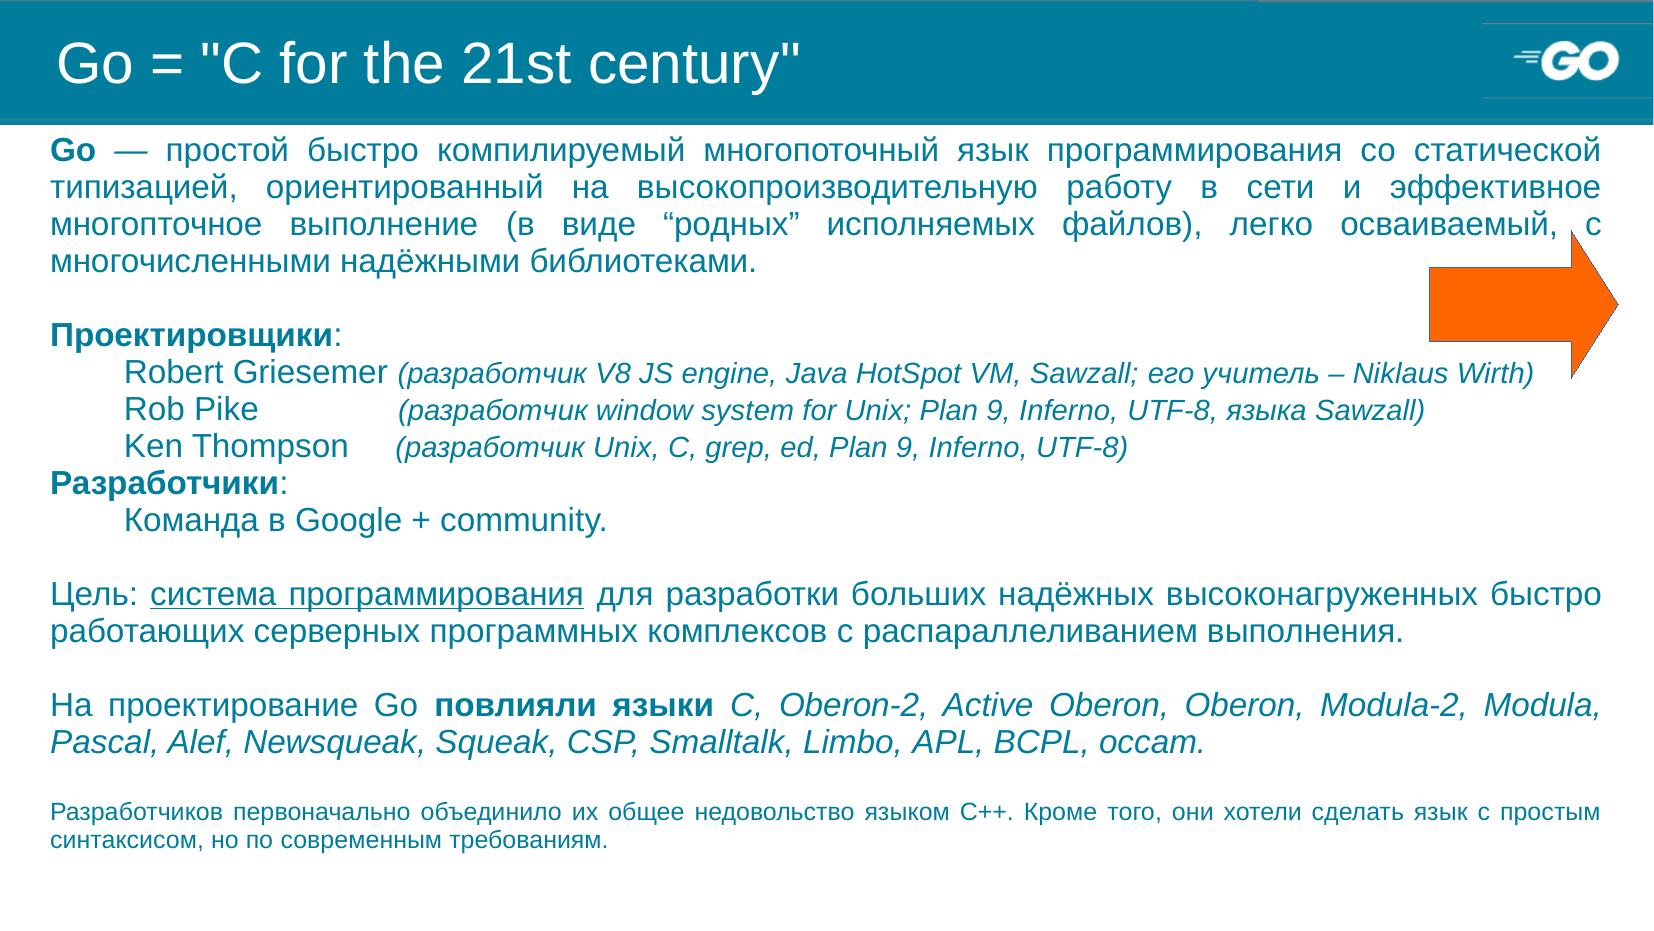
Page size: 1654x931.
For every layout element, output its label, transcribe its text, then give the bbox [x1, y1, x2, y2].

text_box [1429, 230, 1619, 379]
text_box Go = "C for the 21st century" [41, 23, 1495, 104]
text_box Go — простой быстро компилируемый многопоточный язык программирования со статической типизацией, ориентированный на высокопроизводительную работу в сети и эффективное многопточное выполнение (в виде “родных” исполняемых файлов), легко осваиваемый, с многочисленными надёжными библиотеками. Проектировщики: Robert Griesemer (разработчик V8 JS engine, Java HotSpot VM, Sawzall; его учитель – Niklaus Wirth) Rob Pike (разработчик window system for Unix; Plan 9, Inferno, UTF-8, языка Sawzall) Ken Thompson (разработчик Unix, C, grep, ed, Plan 9, Inferno, UTF-8) Разработчики: Команда в Google + community. Цель: система программирования для разработки больших надёжных высоконагруженных быстро работающих серверных программных комплексов с распараллеливанием выполнения. На проектирование Go повлияли языки C, Oberon-2, Active Oberon, Oberon, Modula-2, Modula, Pascal, Alef, Newsqueak, Squeak, CSP, Smalltalk, Limbo, APL, BCPL, occam. Разработчиков первоначально объединило их общее недовольство языком C++. Кроме того, они хотели сделать язык с простым синтаксисом, но по современным требованиям. [35, 124, 1619, 898]
picture [1542, 41, 1619, 81]
